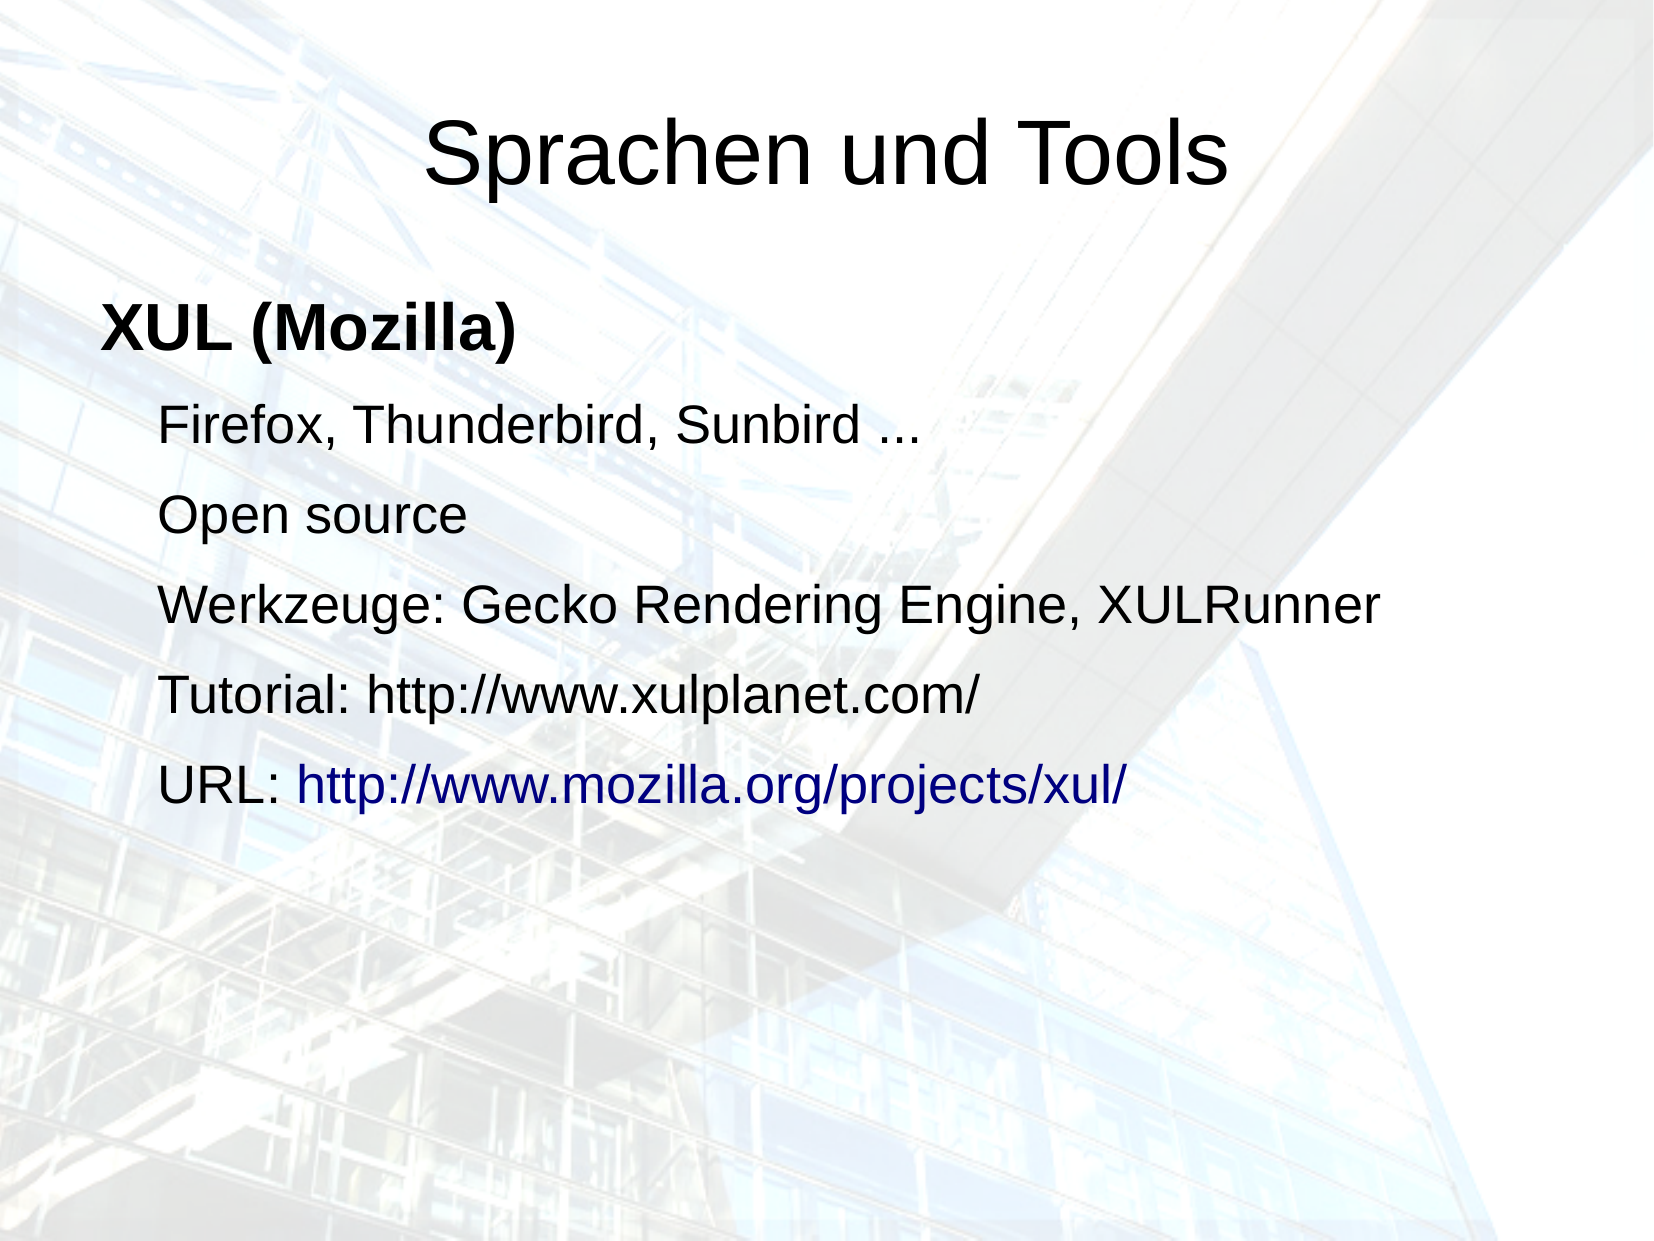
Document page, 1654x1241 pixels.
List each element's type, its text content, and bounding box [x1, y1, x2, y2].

title Sprachen und Tools [82, 56, 1571, 250]
picture [0, 0, 1654, 1241]
list XUL (Mozilla) Firefox, Thunderbird, Sunbird ... Open source Werkzeuge: Gecko Rendering Engine, XULRunner Tutorial: http://www.xulplanet.com/ URL: http://www.mozilla.org/projects/xul/ [82, 290, 1571, 1094]
